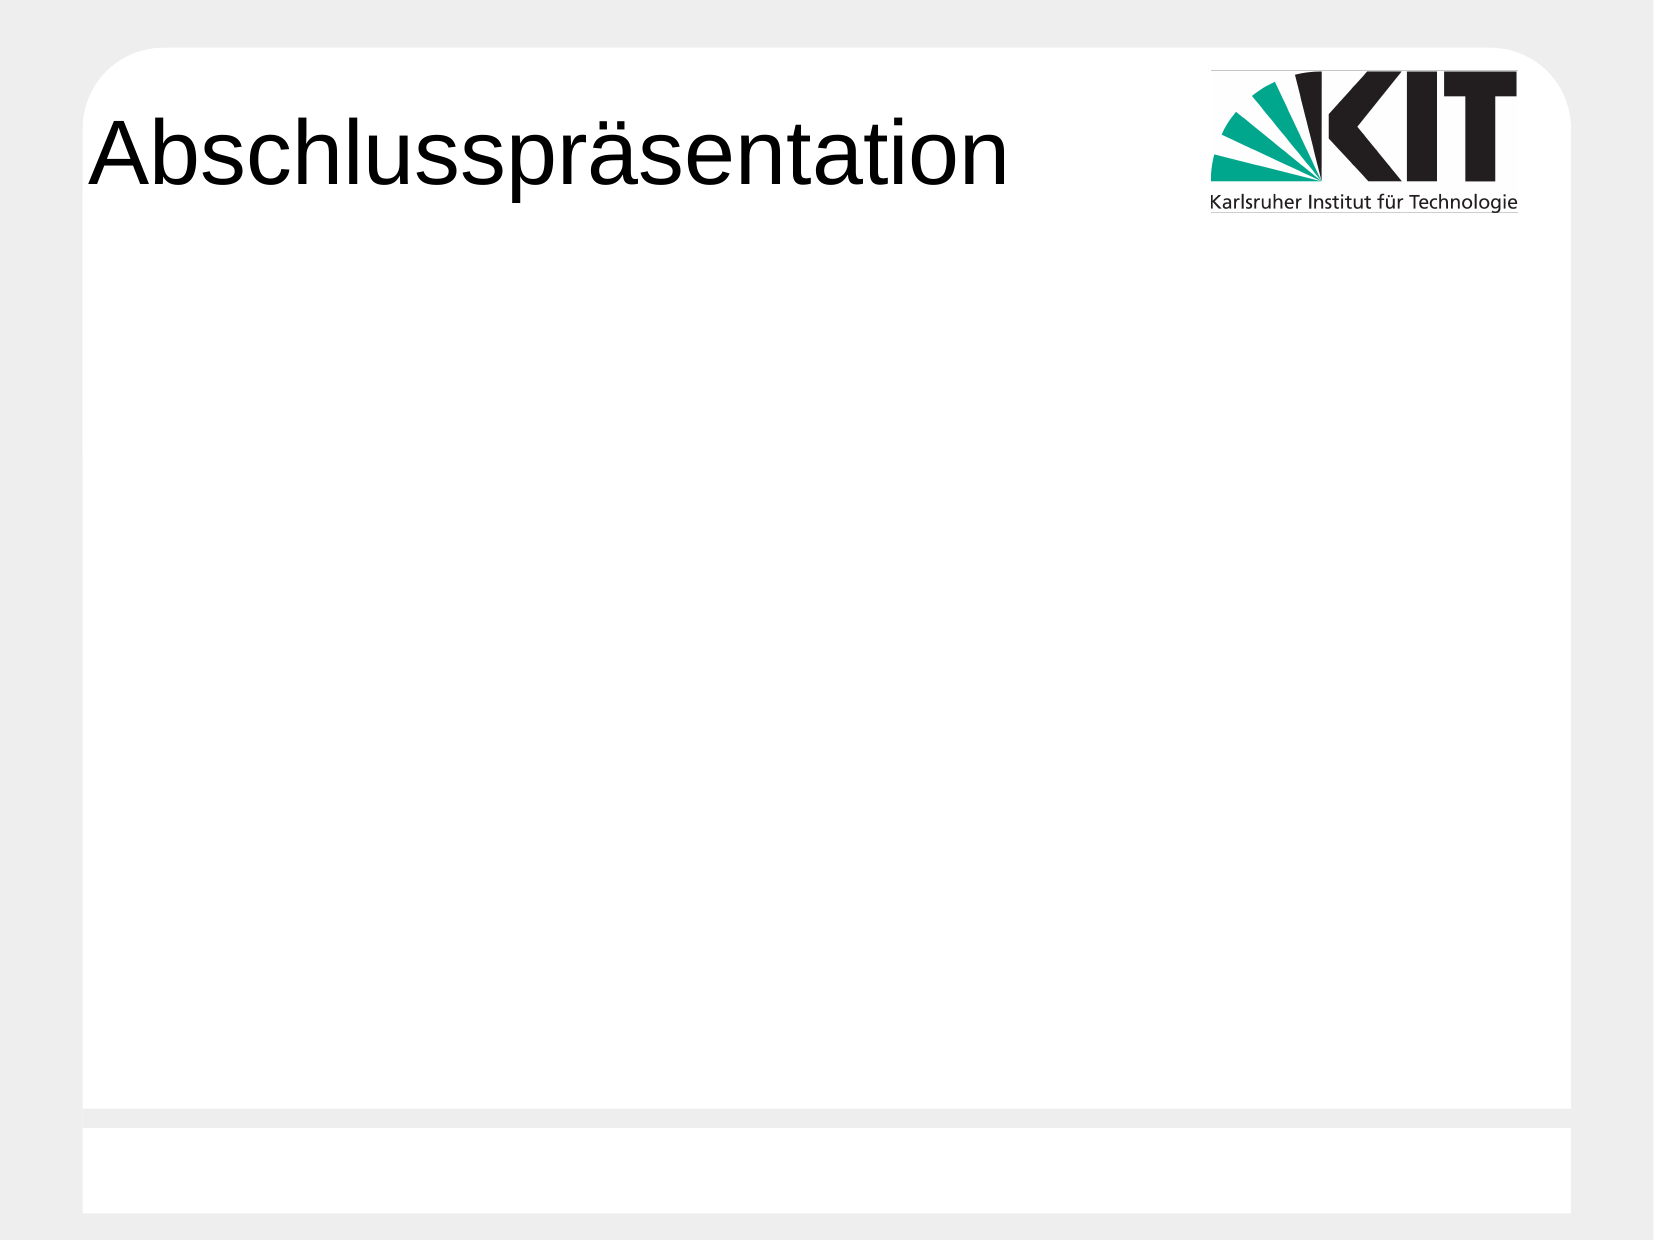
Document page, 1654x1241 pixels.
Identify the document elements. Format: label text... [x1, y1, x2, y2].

title Abschlusspräsentation [88, 49, 1329, 257]
picture [1329, 70, 1518, 213]
